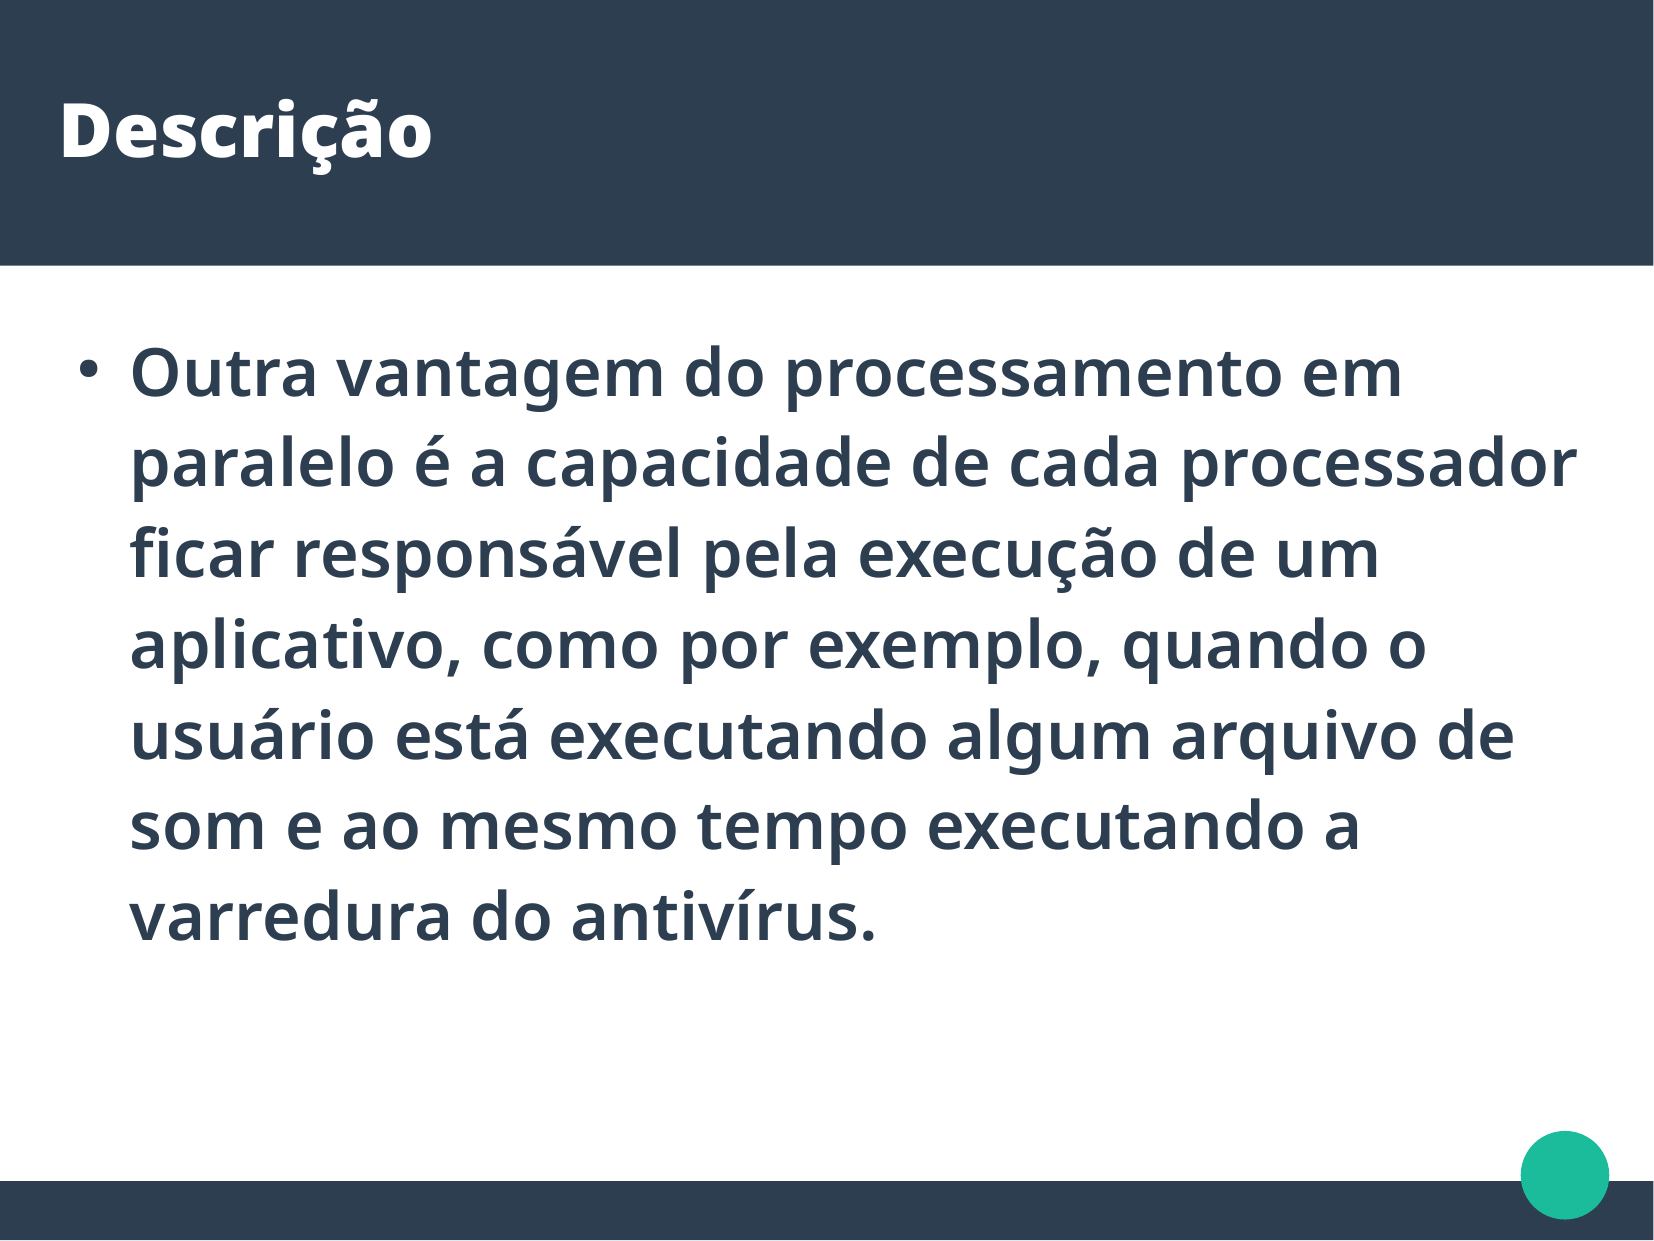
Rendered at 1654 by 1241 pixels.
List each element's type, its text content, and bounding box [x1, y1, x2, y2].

list Outra vantagem do processamento em paralelo é a capacidade de cada processador ficar responsável pela execução de um aplicativo, como por exemplo, quando o usuário está executando algum arquivo de som e ao mesmo tempo executando a varredura do antivírus. [59, 324, 1595, 1152]
title Descrição [59, 49, 1595, 207]
